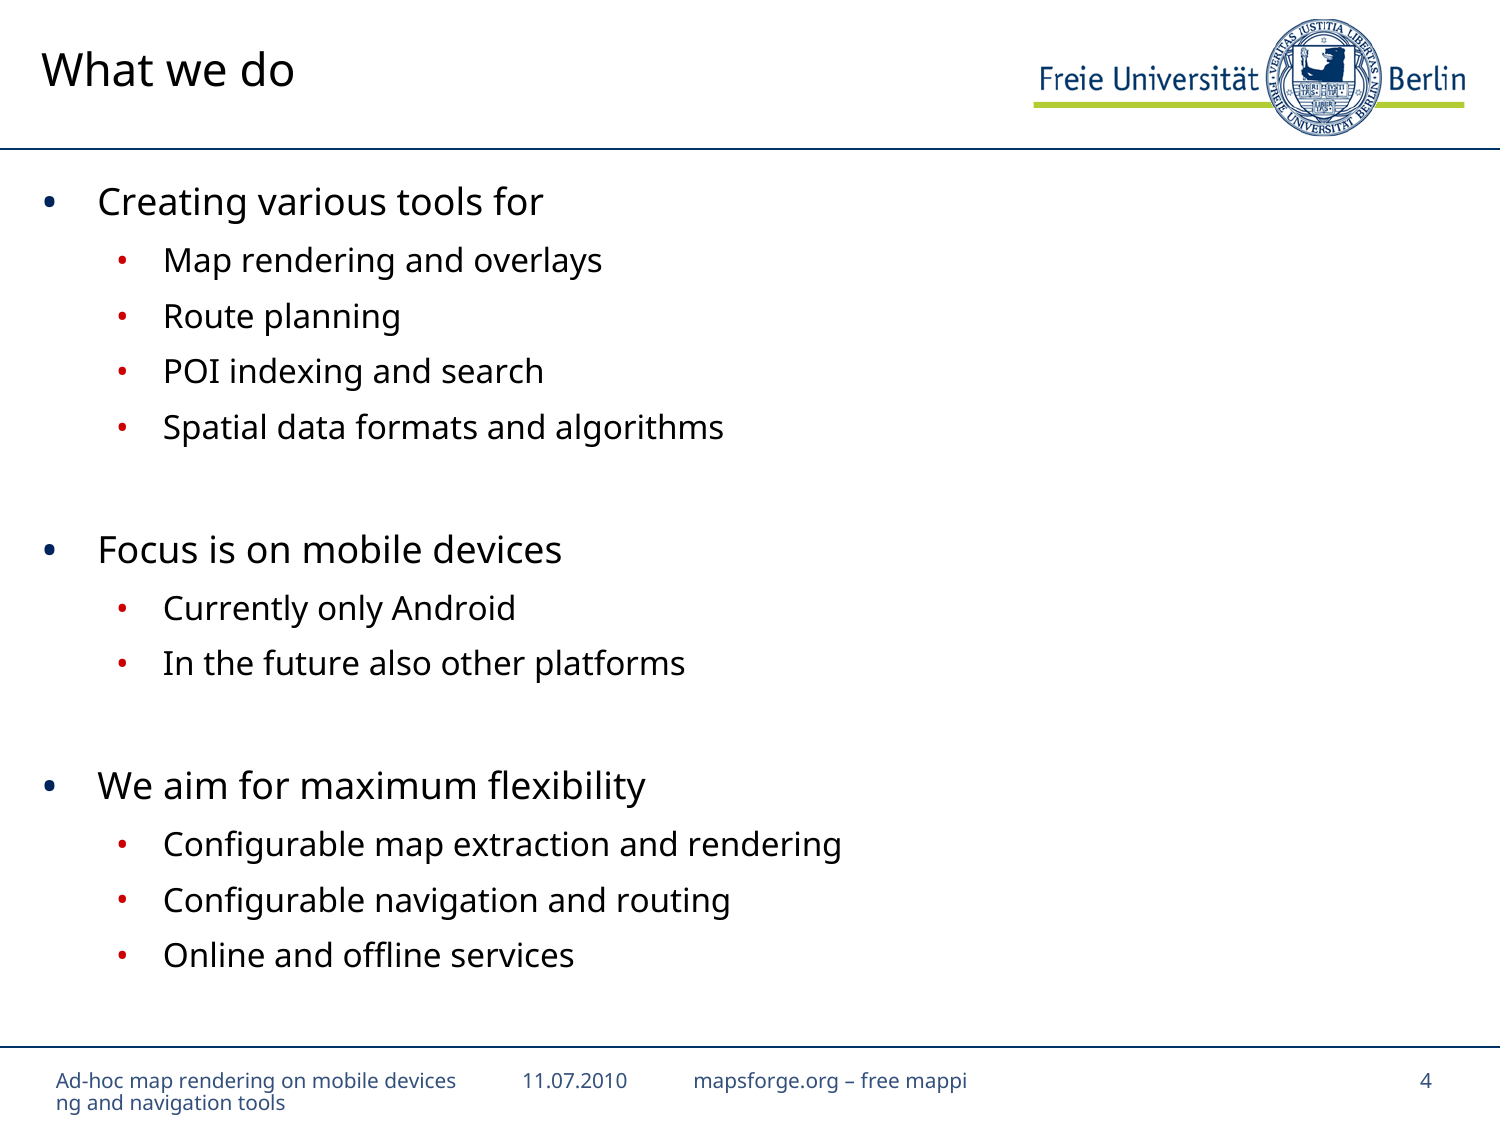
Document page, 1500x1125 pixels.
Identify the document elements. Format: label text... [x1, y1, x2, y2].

title What we do [41, 0, 1016, 138]
list Creating various tools for Map rendering and overlays Route planning POI indexing and search Spatial data formats and algorithms Focus is on mobile devices Currently only Android In the future also other platforms We aim for maximum flexibility Configurable map extraction and rendering Configurable navigation and routing Online and offline services [41, 175, 1447, 919]
picture [1033, 19, 1470, 137]
